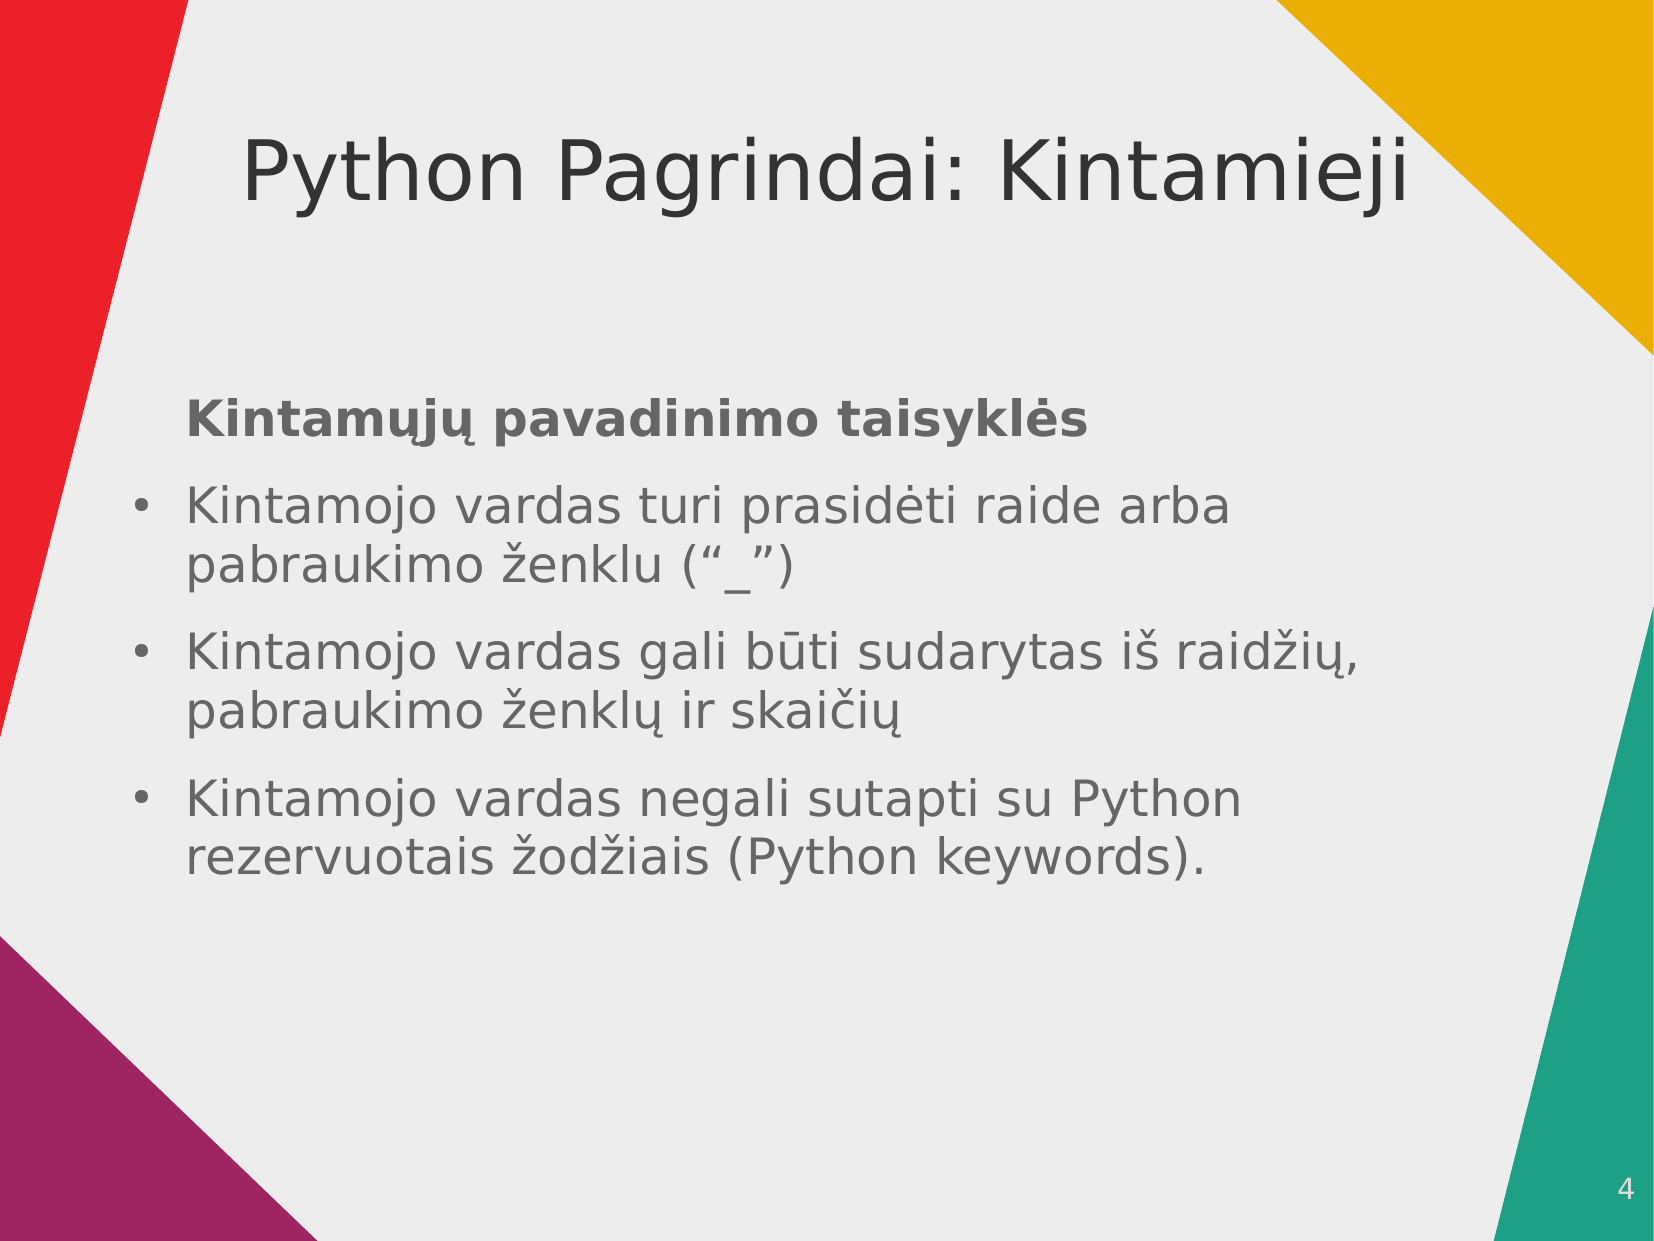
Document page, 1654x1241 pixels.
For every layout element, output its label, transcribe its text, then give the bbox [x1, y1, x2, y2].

list Kintamųjų pavadinimo taisyklės Kintamojo vardas turi prasidėti raide arba pabraukimo ženklu (“_”) Kintamojo vardas gali būti sudarytas iš raidžių, pabraukimo ženklų ir skaičių Kintamojo vardas negali sutapti su Python rezervuotais žodžiais (Python keywords). [114, 302, 1539, 1033]
title Python Pagrindai: Kintamieji [114, 73, 1539, 271]
